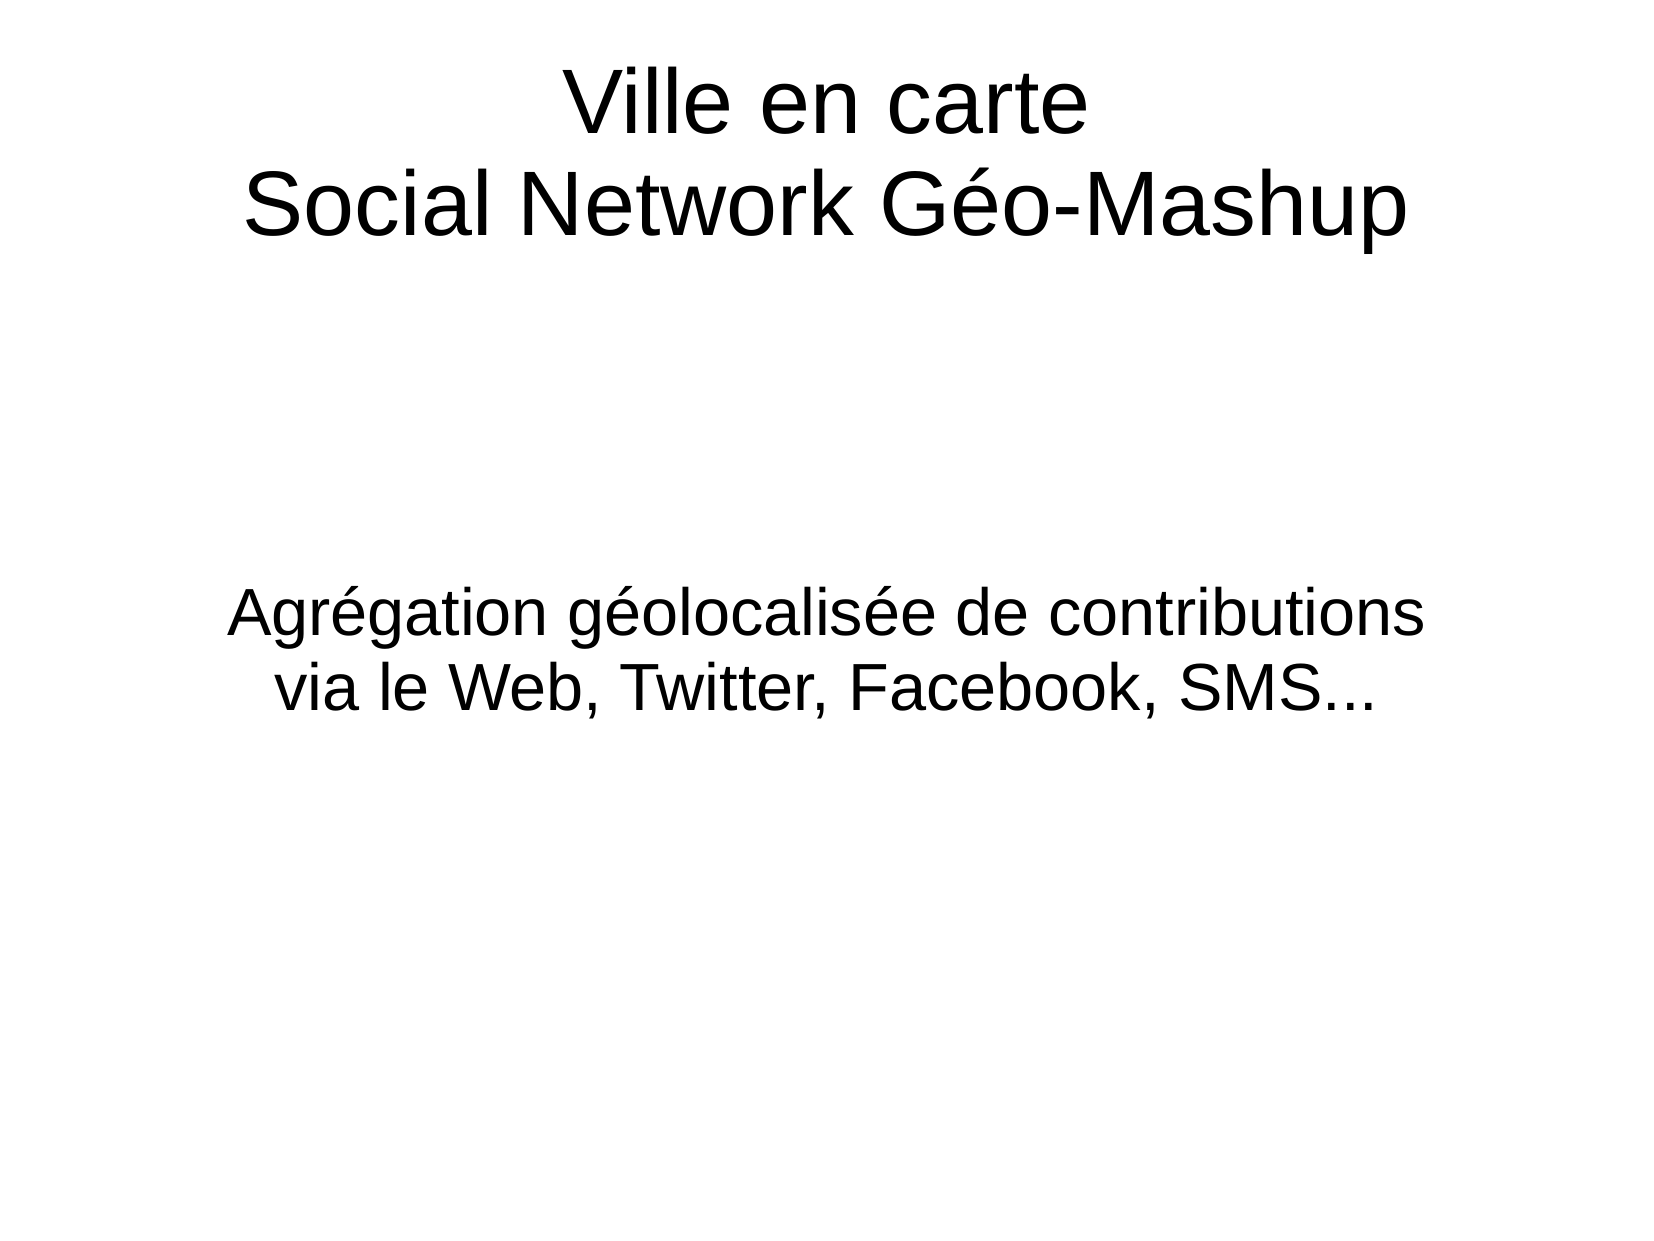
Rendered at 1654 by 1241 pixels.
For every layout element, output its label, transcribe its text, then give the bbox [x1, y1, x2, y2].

subtitle Agrégation géolocalisée de contributions via le Web, Twitter, Facebook, SMS... [82, 290, 1571, 1010]
title Ville en carte Social Network Géo-Mashup [82, 49, 1571, 257]
